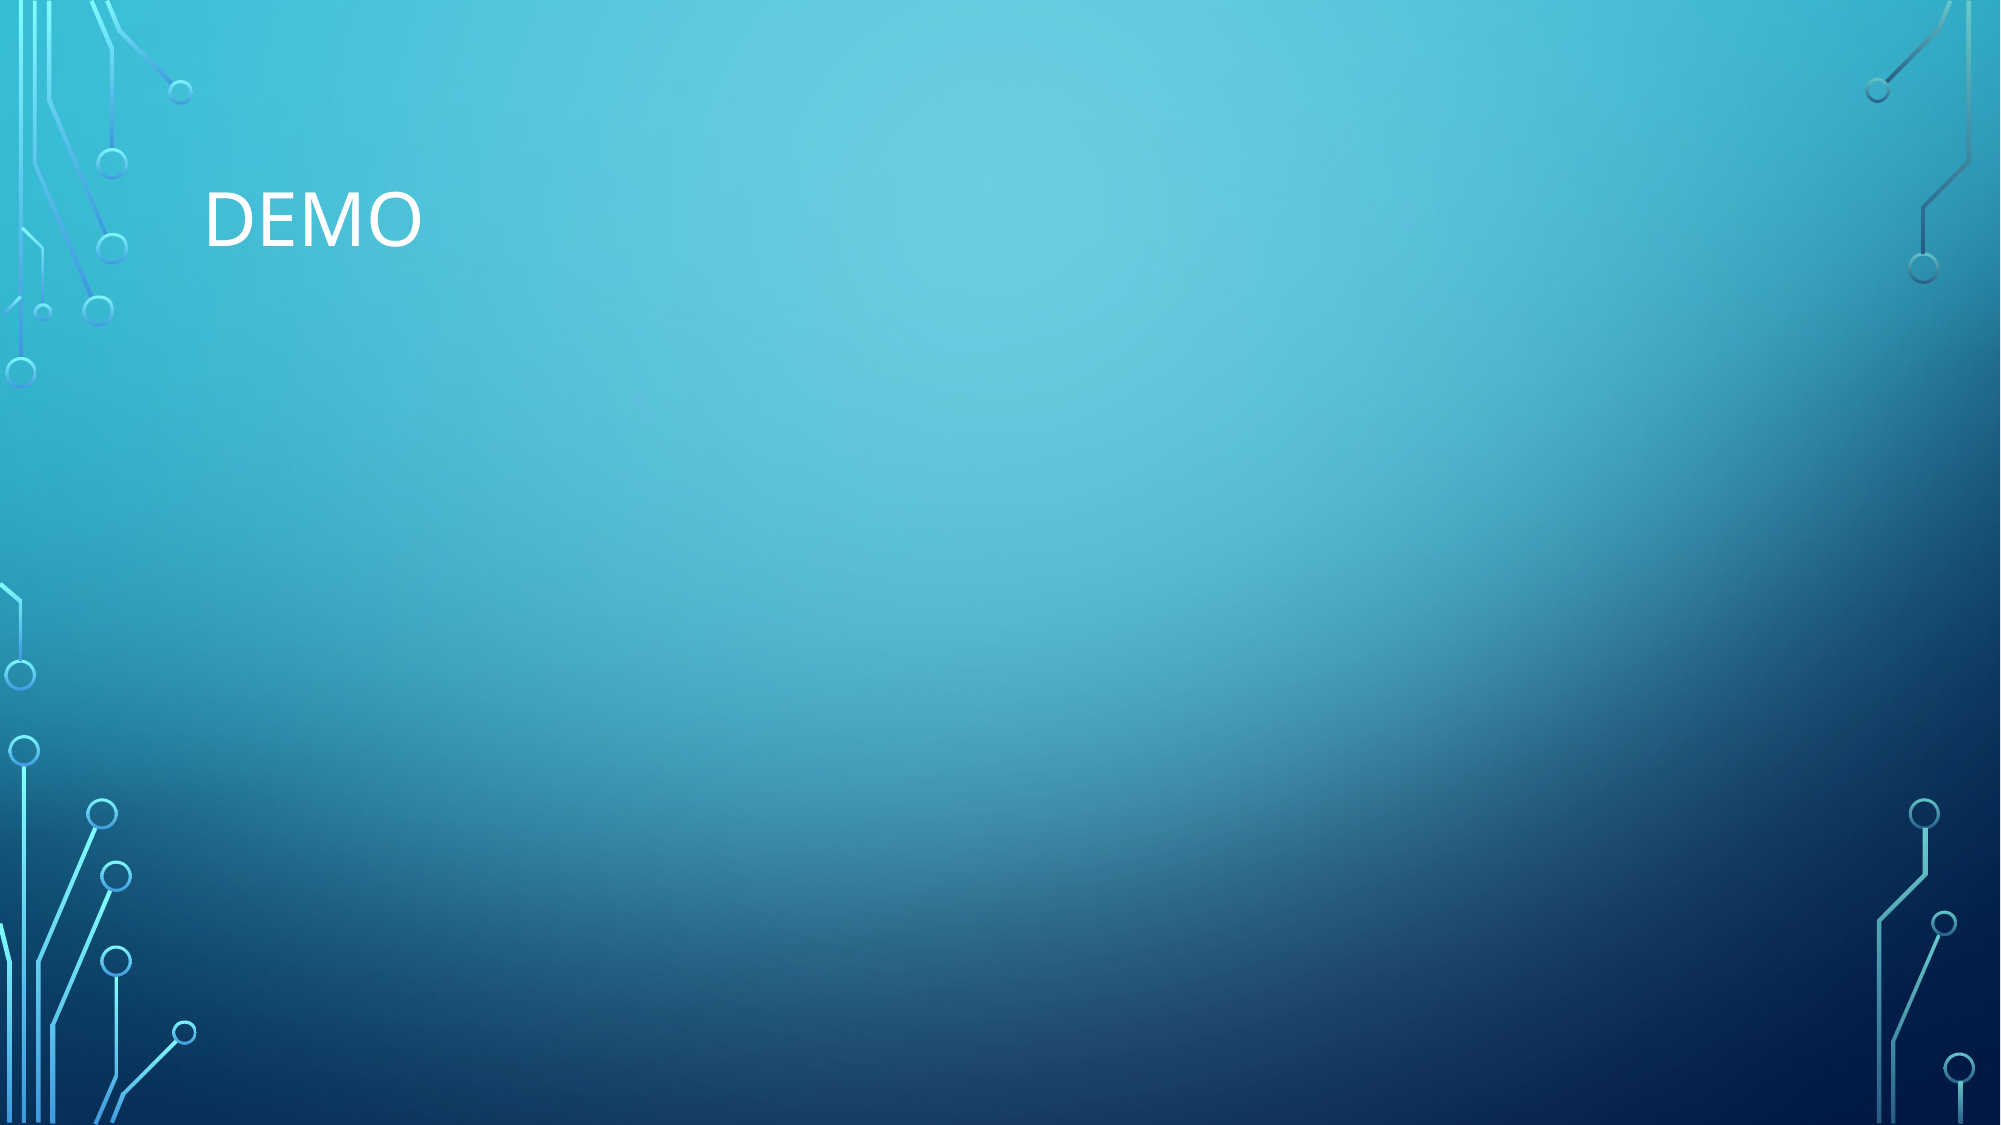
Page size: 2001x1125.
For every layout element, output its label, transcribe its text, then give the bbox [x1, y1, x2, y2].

title DEMO [187, 101, 1813, 344]
